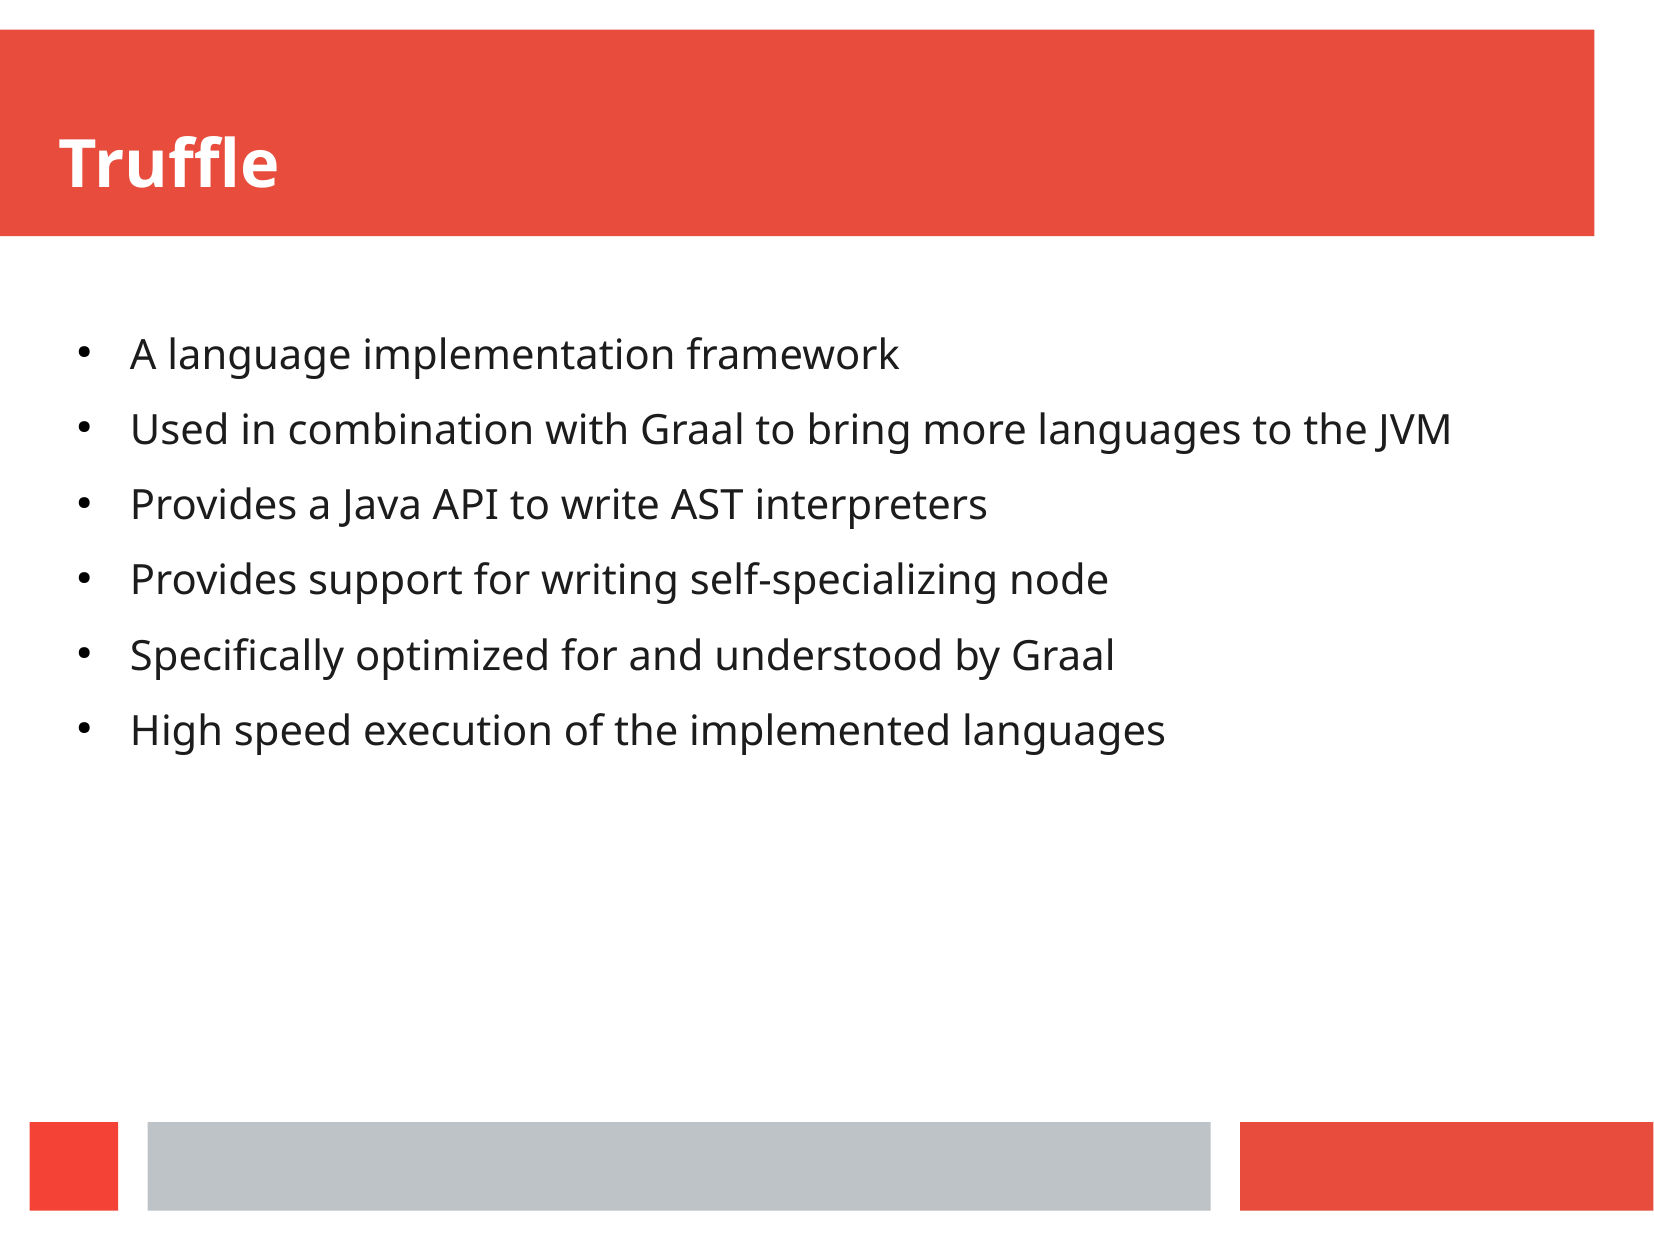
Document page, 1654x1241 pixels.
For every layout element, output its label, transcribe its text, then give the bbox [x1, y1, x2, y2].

list A language implementation framework Used in combination with Graal to bring more languages to the JVM Provides a Java API to write AST interpreters Provides support for writing self-specializing node Specifically optimized for and understood by Graal High speed execution of the implemented languages [59, 324, 1565, 1093]
title Truffle [59, 59, 1595, 207]
